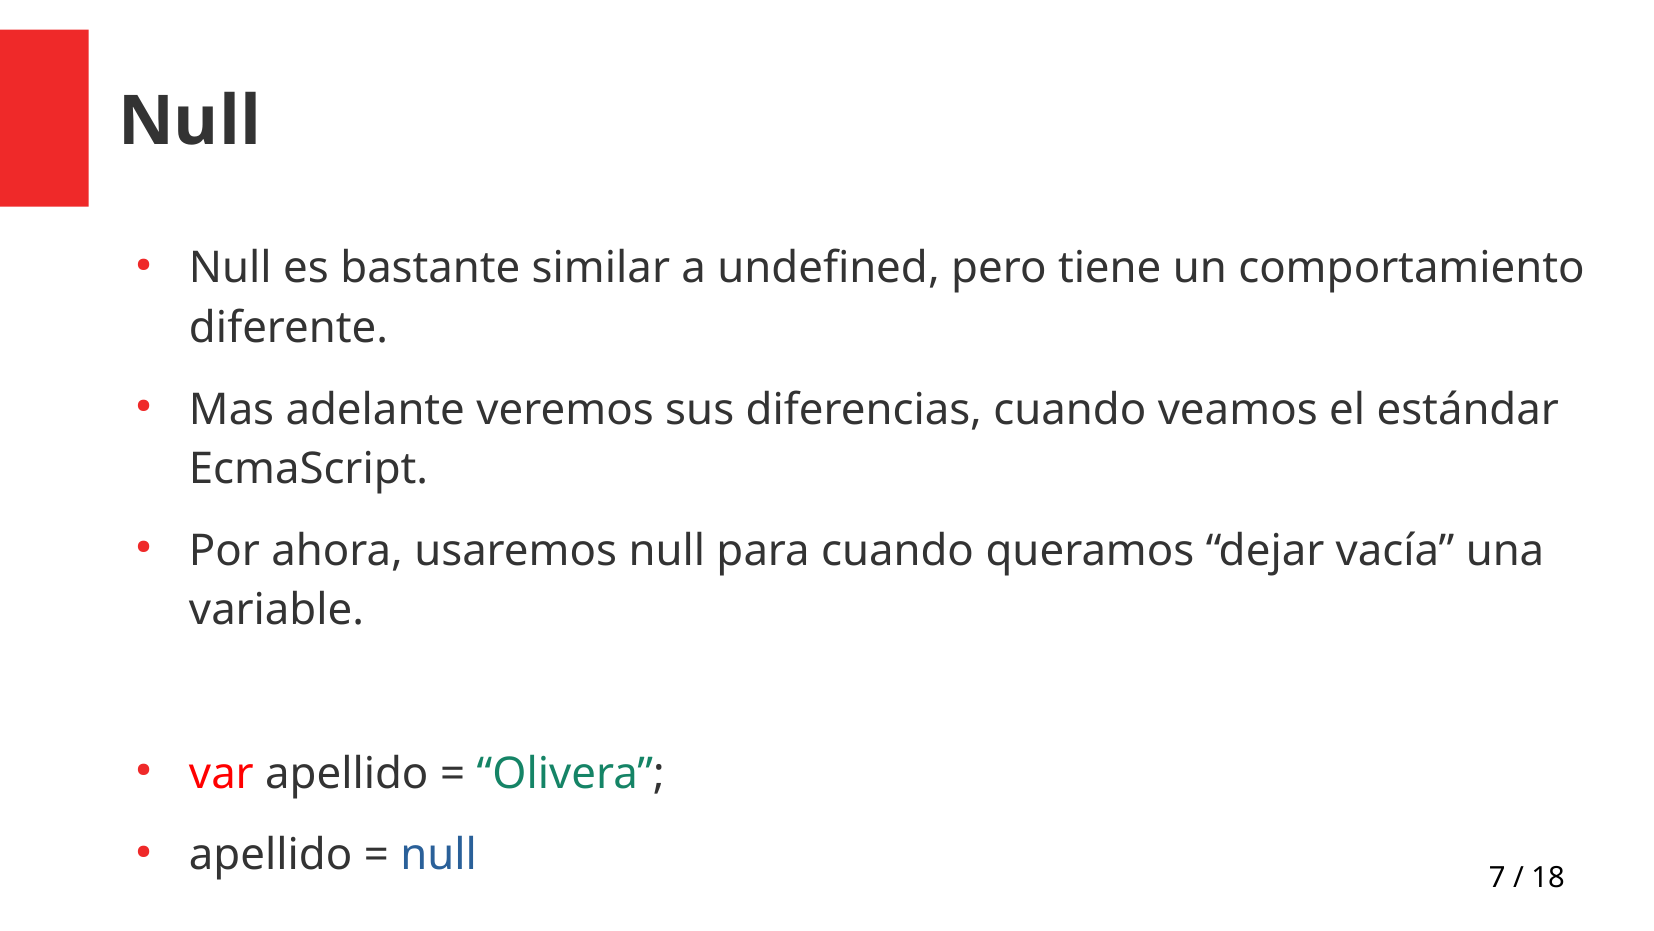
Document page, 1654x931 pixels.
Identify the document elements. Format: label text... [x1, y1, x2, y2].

list Null es bastante similar a undefined, pero tiene un comportamiento diferente. Mas adelante veremos sus diferencias, cuando veamos el estándar EcmaScript. Por ahora, usaremos null para cuando queramos “dejar vacía” una variable. var apellido = “Olivera”; apellido = null [118, 236, 1595, 798]
title Null [118, 29, 1595, 207]
